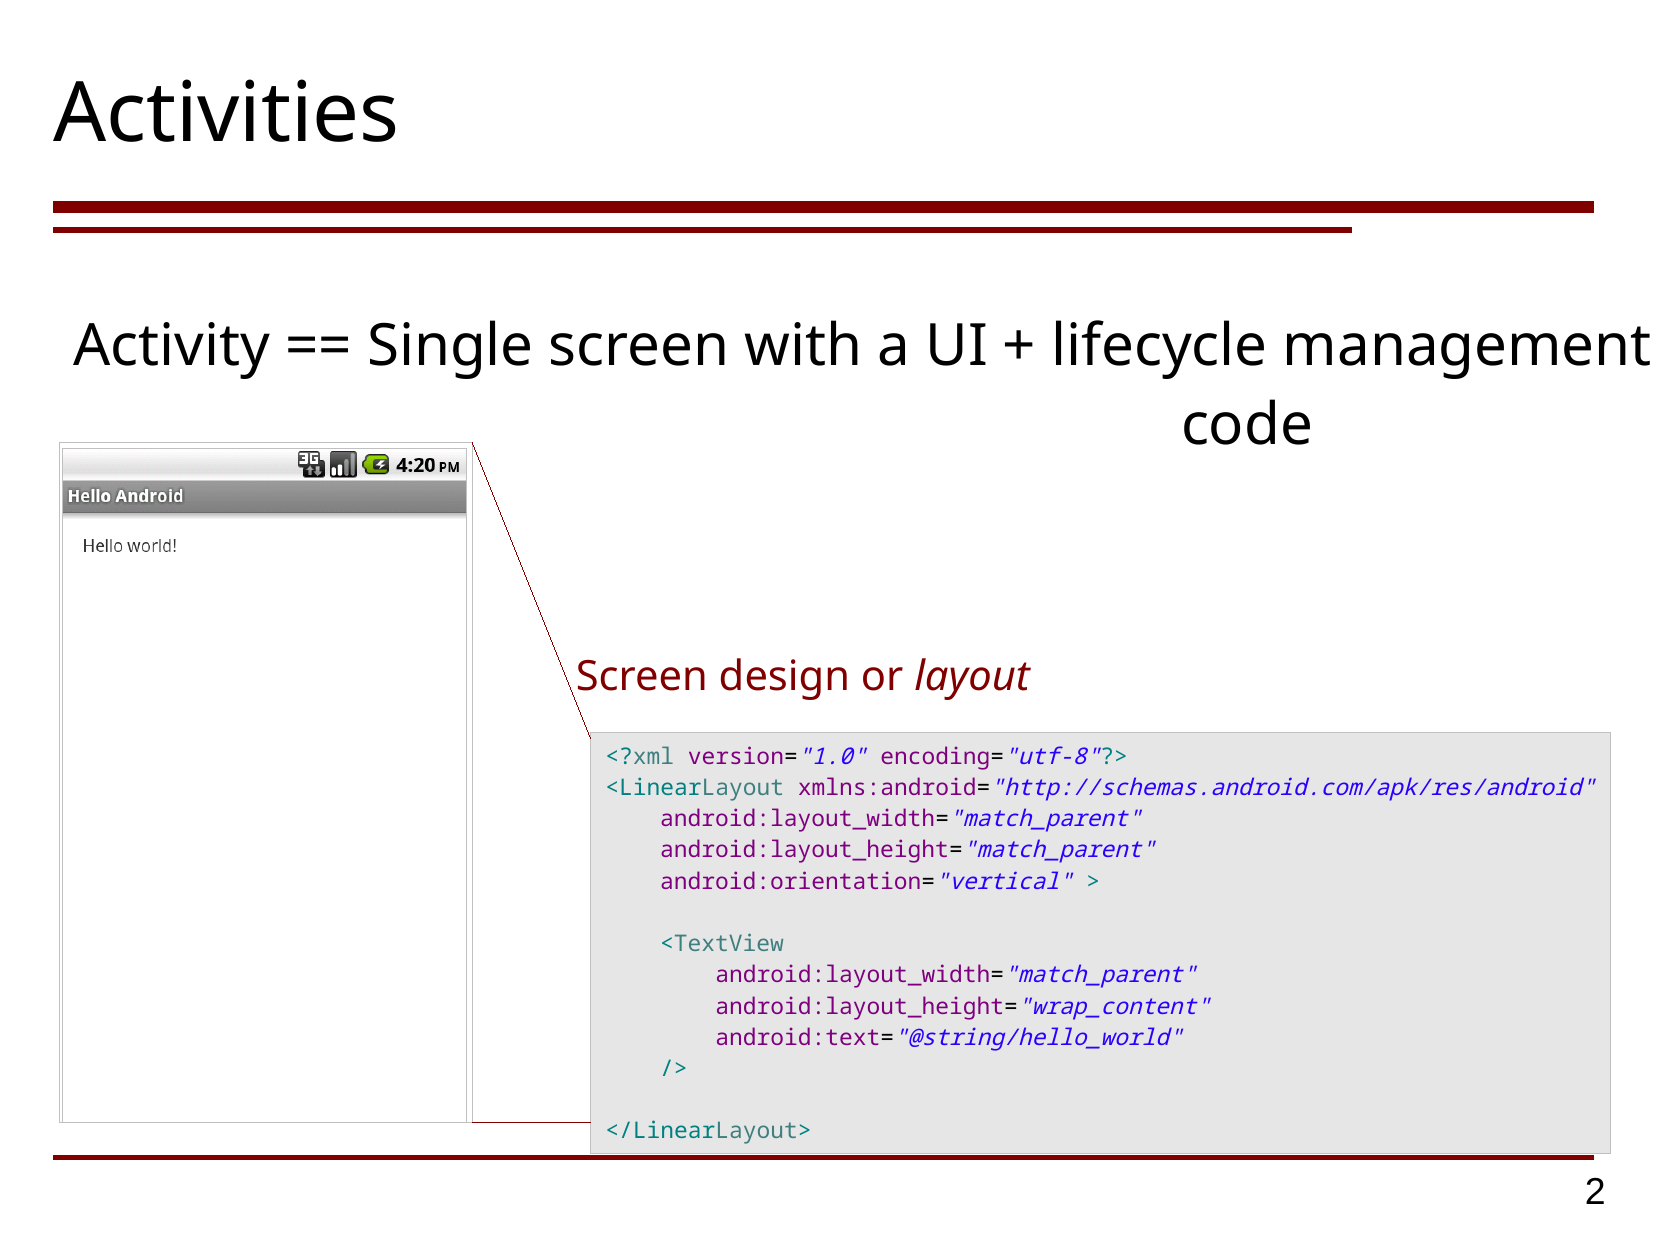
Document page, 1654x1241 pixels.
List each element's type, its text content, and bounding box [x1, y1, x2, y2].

text_box <?xml version="1.0" encoding="utf-8"?> <LinearLayout xmlns:android="http://schemas.android.com/apk/res/android" android:layout_width="match_parent" android:layout_height="match_parent" android:orientation="vertical" > <TextView android:layout_width="match_parent" android:layout_height="wrap_content" android:text="@string/hello_world" /> </LinearLayout> [590, 732, 1611, 1154]
text_box <número> [35, 1163, 1654, 1221]
text_box Screen design or layout [561, 638, 1029, 709]
subtitle Activities [53, 48, 1542, 172]
picture [62, 467, 467, 1122]
text_box Activity == Single screen with a UI + lifecycle management code [59, 295, 1618, 467]
